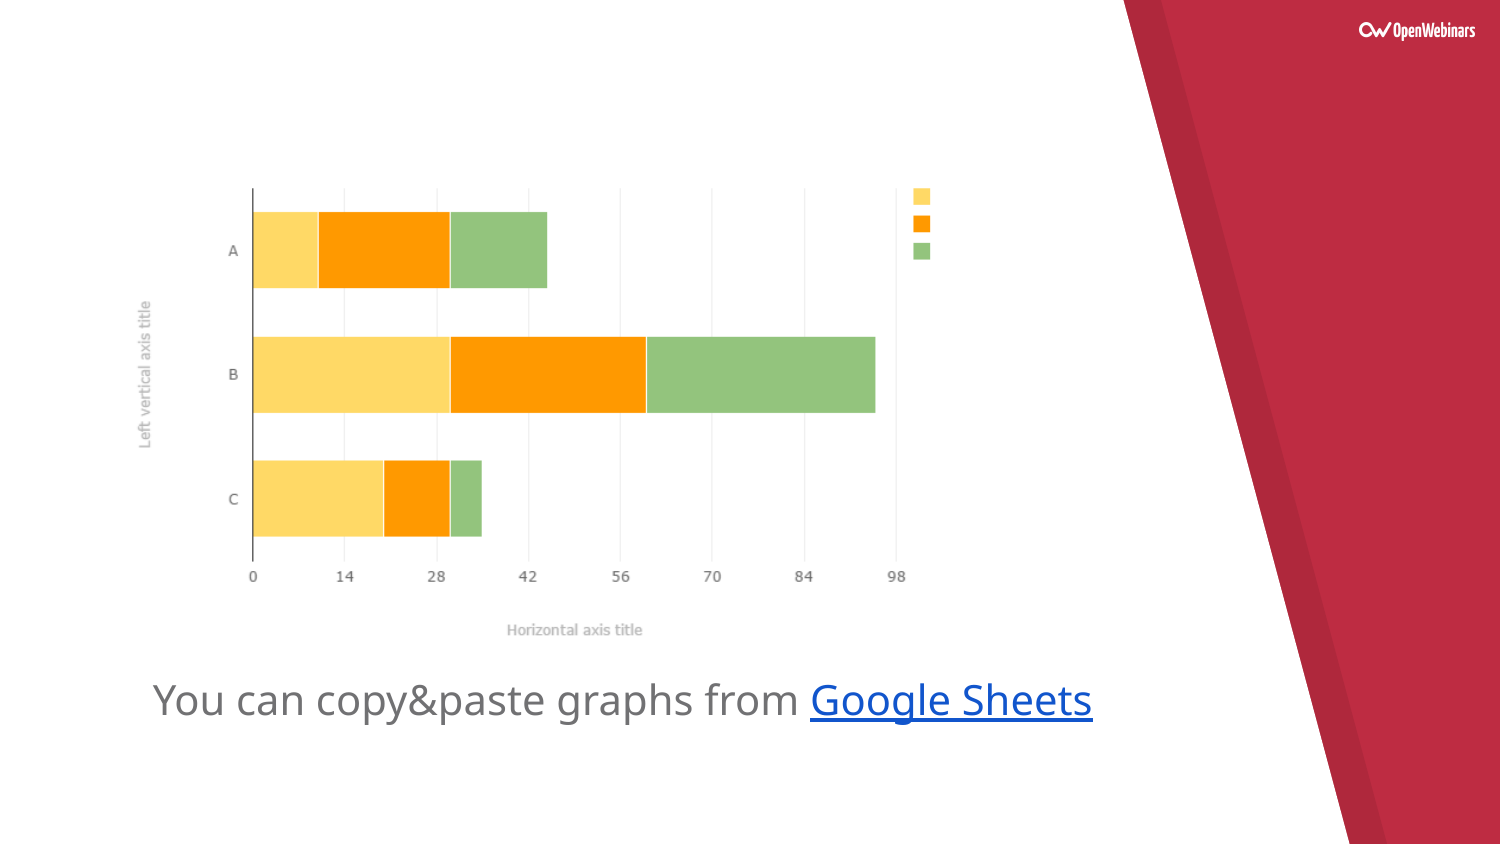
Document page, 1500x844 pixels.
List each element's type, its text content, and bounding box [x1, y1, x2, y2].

picture [62, 73, 1086, 678]
picture [1359, 22, 1475, 41]
list You can copy&paste graphs from Google Sheets [137, 660, 1425, 746]
